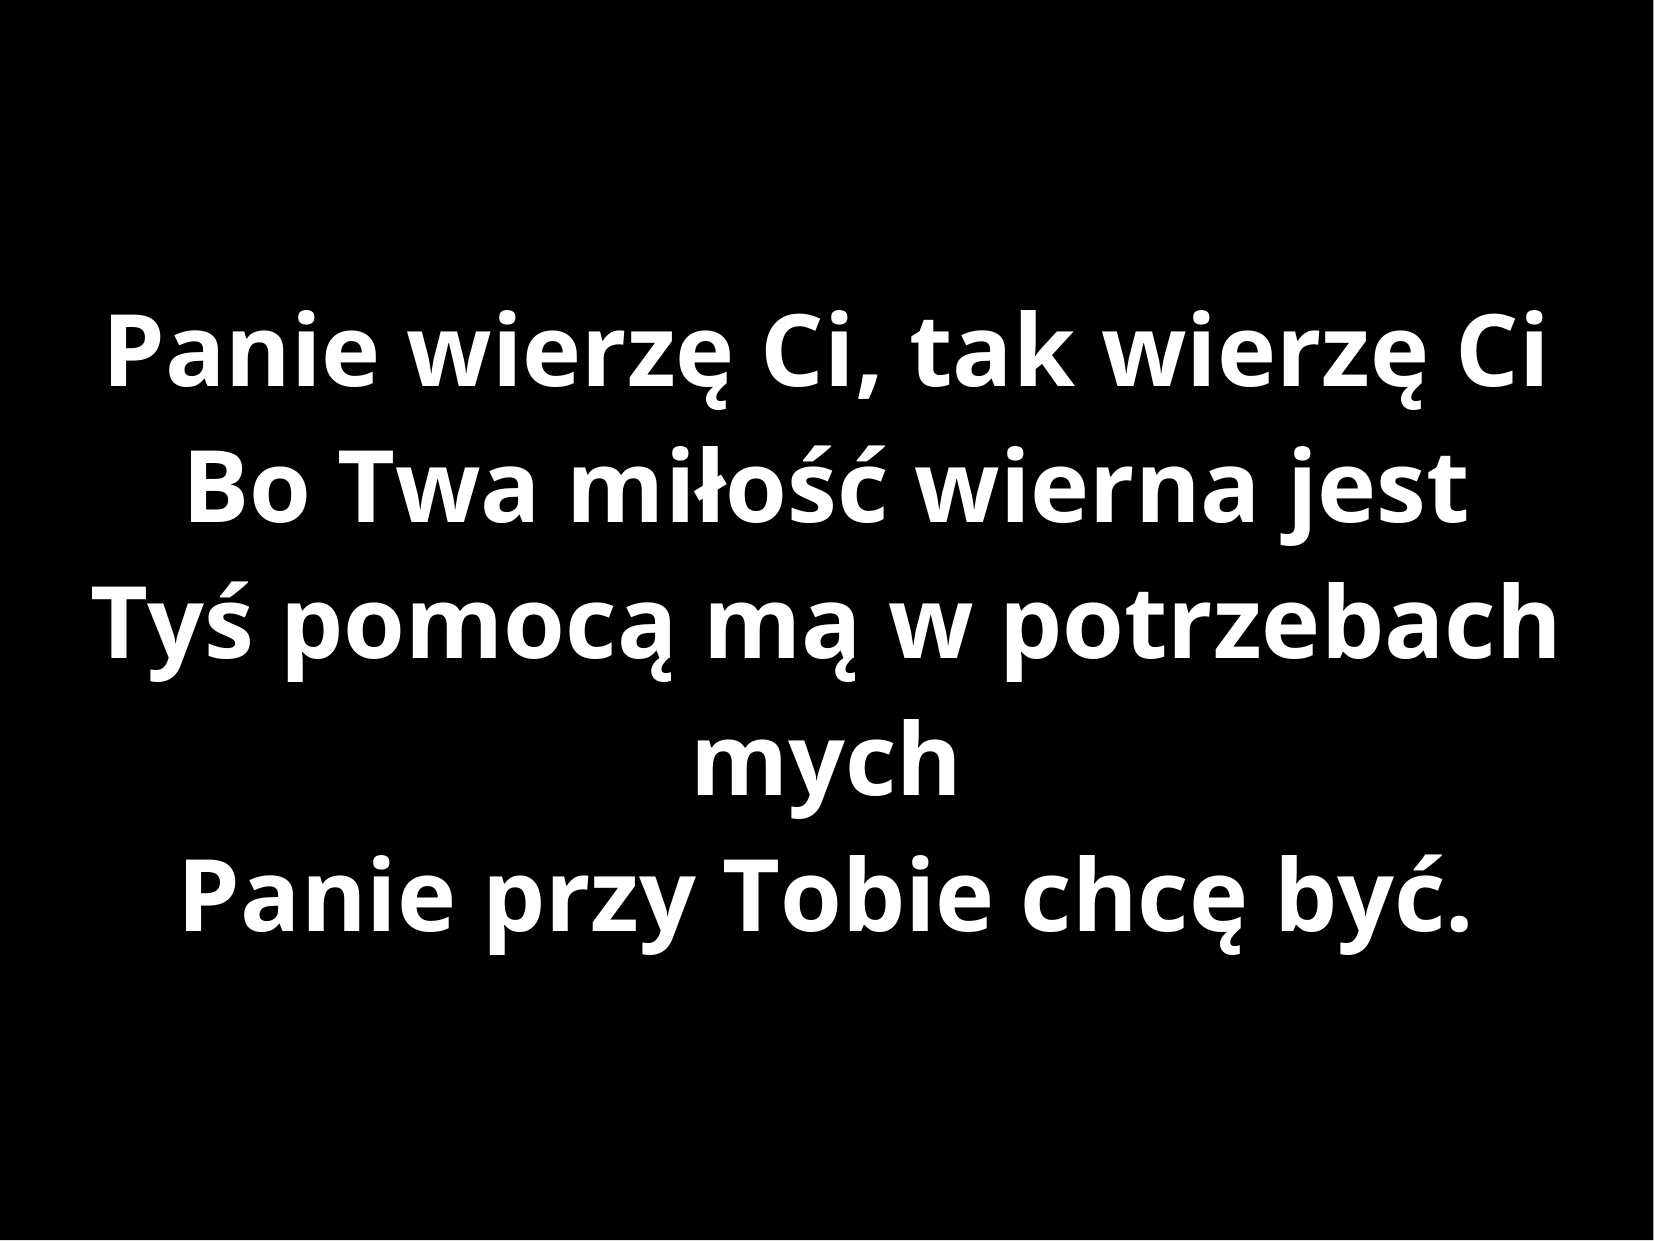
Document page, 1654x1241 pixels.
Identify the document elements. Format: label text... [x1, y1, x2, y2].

title Panie wierzę Ci, tak wierzę Ci Bo Twa miłość wierna jest Tyś pomocą mą w potrzebach mych Panie przy Tobie chcę być. [0, 0, 1654, 1241]
